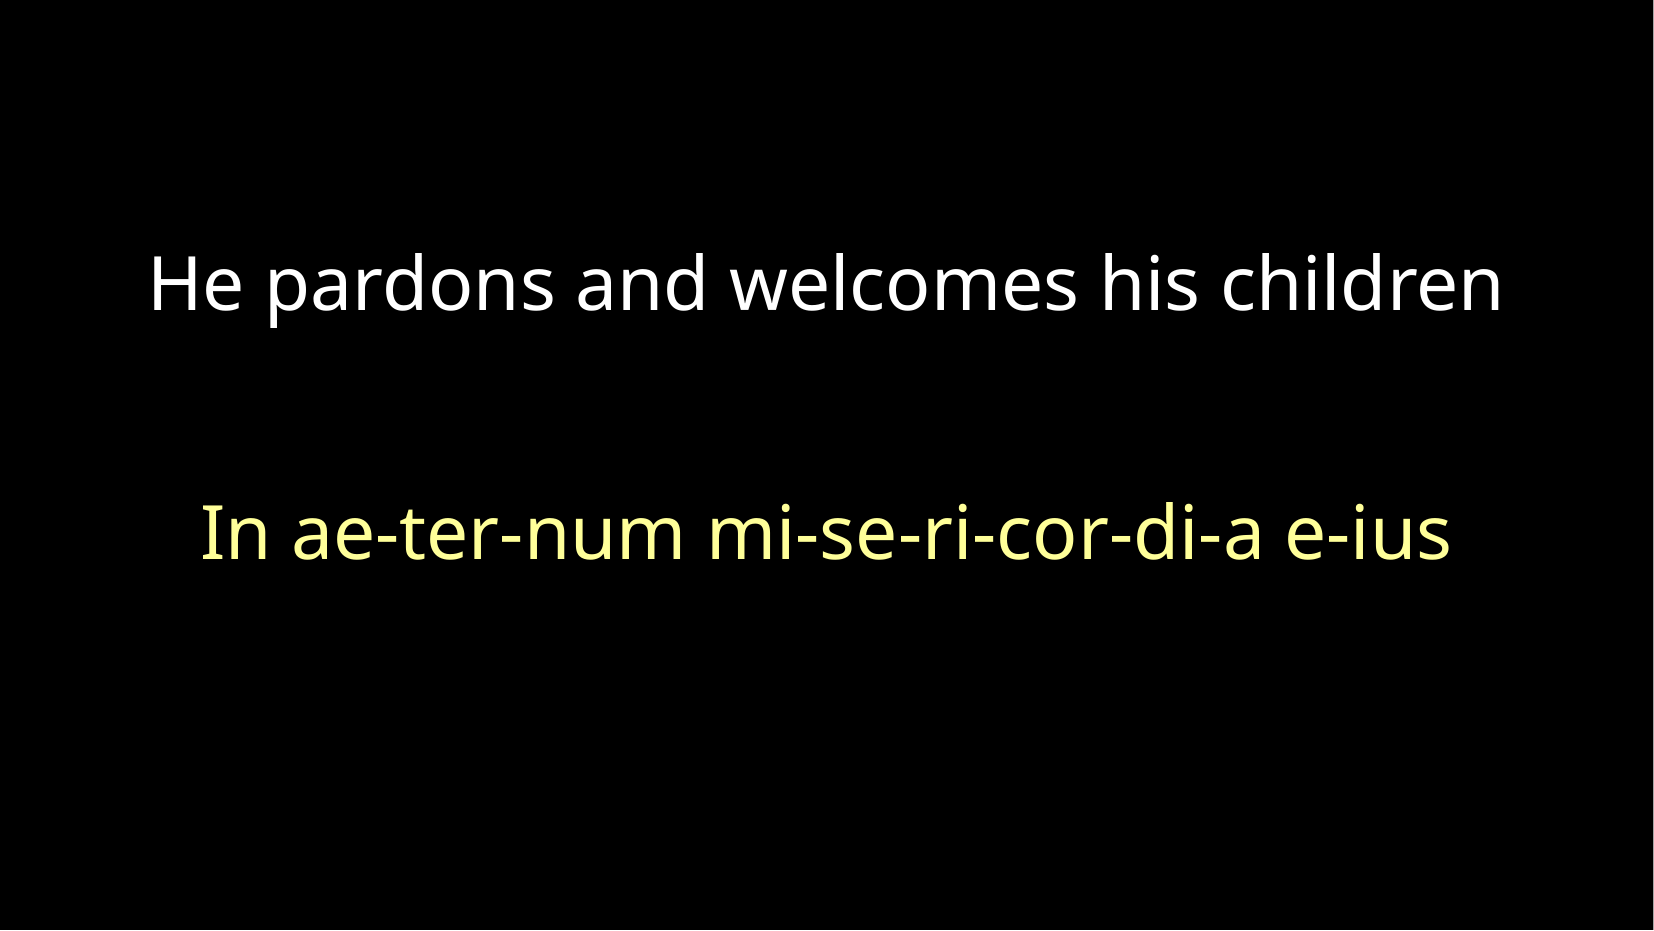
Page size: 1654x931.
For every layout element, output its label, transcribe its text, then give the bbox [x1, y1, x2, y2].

list He pardons and welcomes his children In ae-ter-num mi-se-ri-cor-di-a e-ius [0, 230, 1654, 922]
